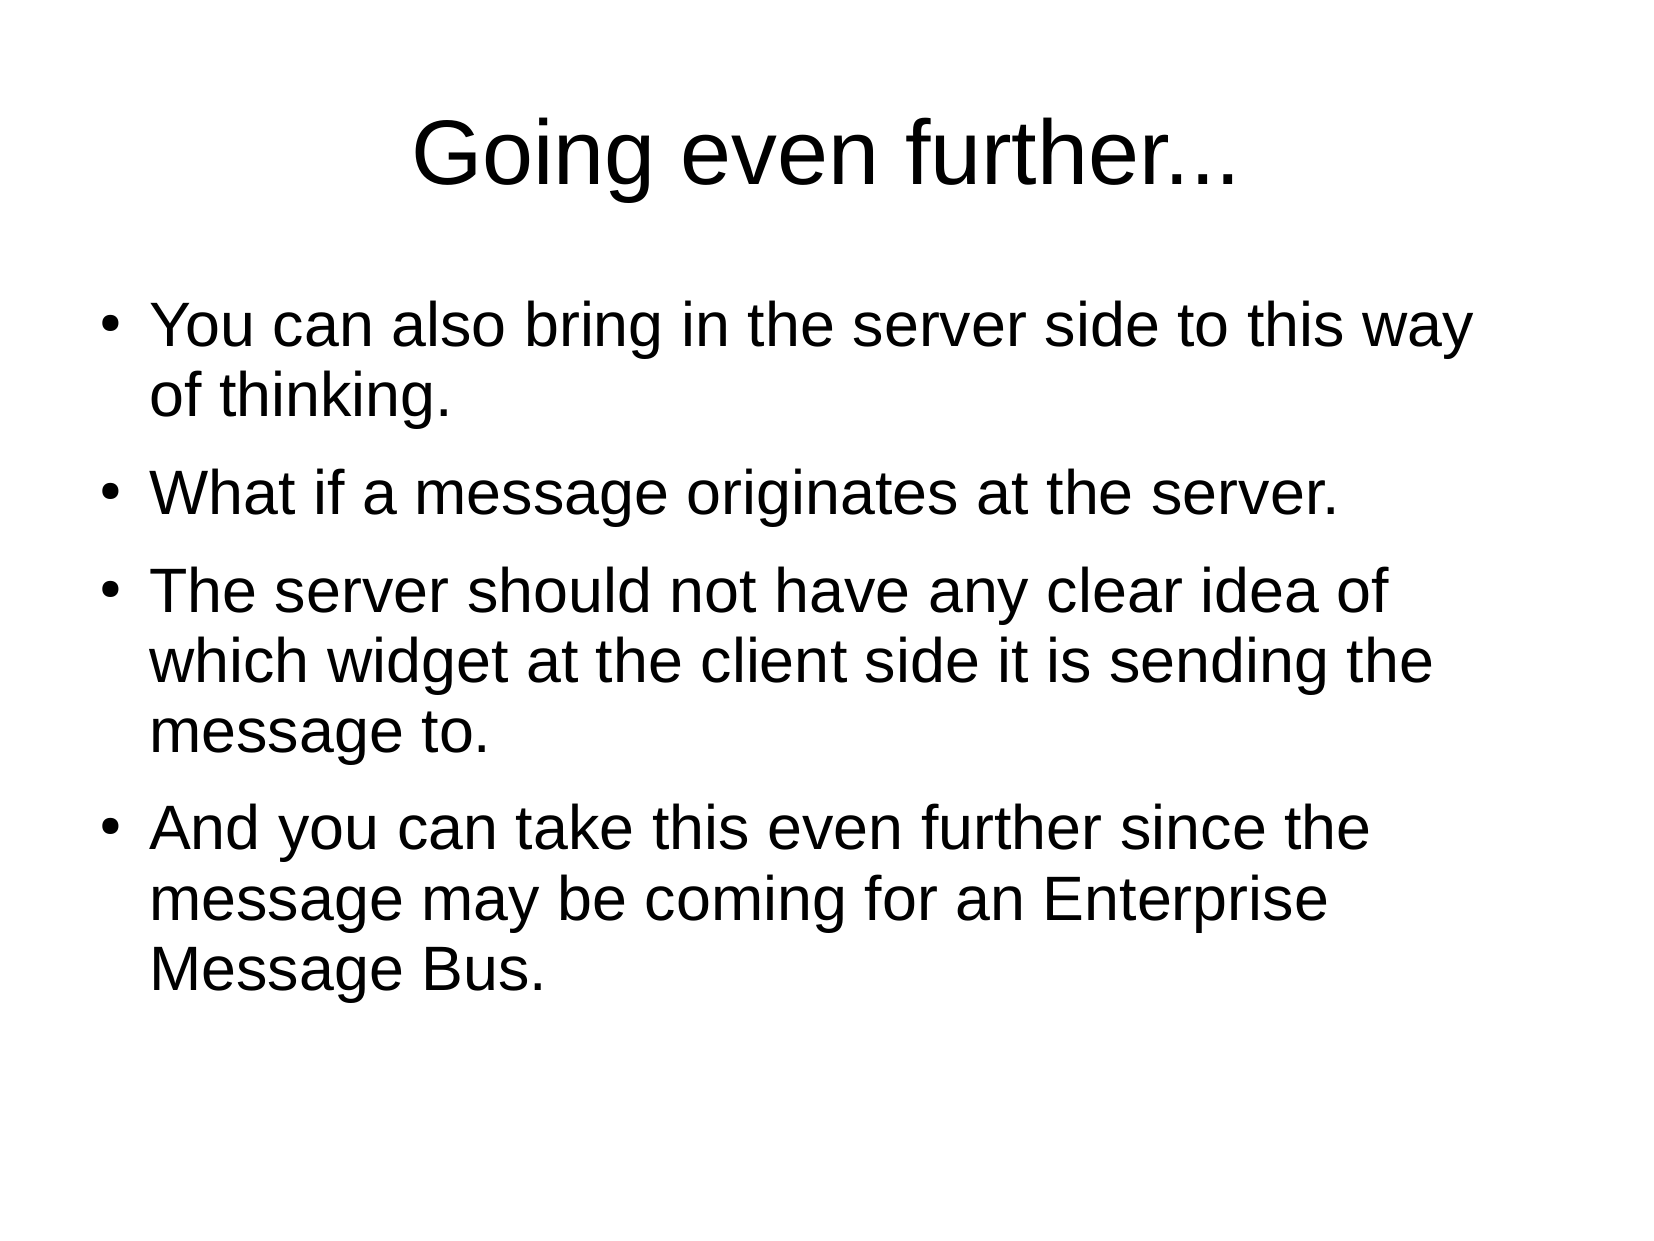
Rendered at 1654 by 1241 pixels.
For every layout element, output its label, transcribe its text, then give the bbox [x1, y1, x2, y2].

list You can also bring in the server side to this way of thinking. What if a message originates at the server. The server should not have any clear idea of which widget at the client side it is sending the message to. And you can take this even further since the message may be coming for an Enterprise Message Bus. [82, 290, 1538, 1010]
title Going even further... [82, 49, 1571, 257]
